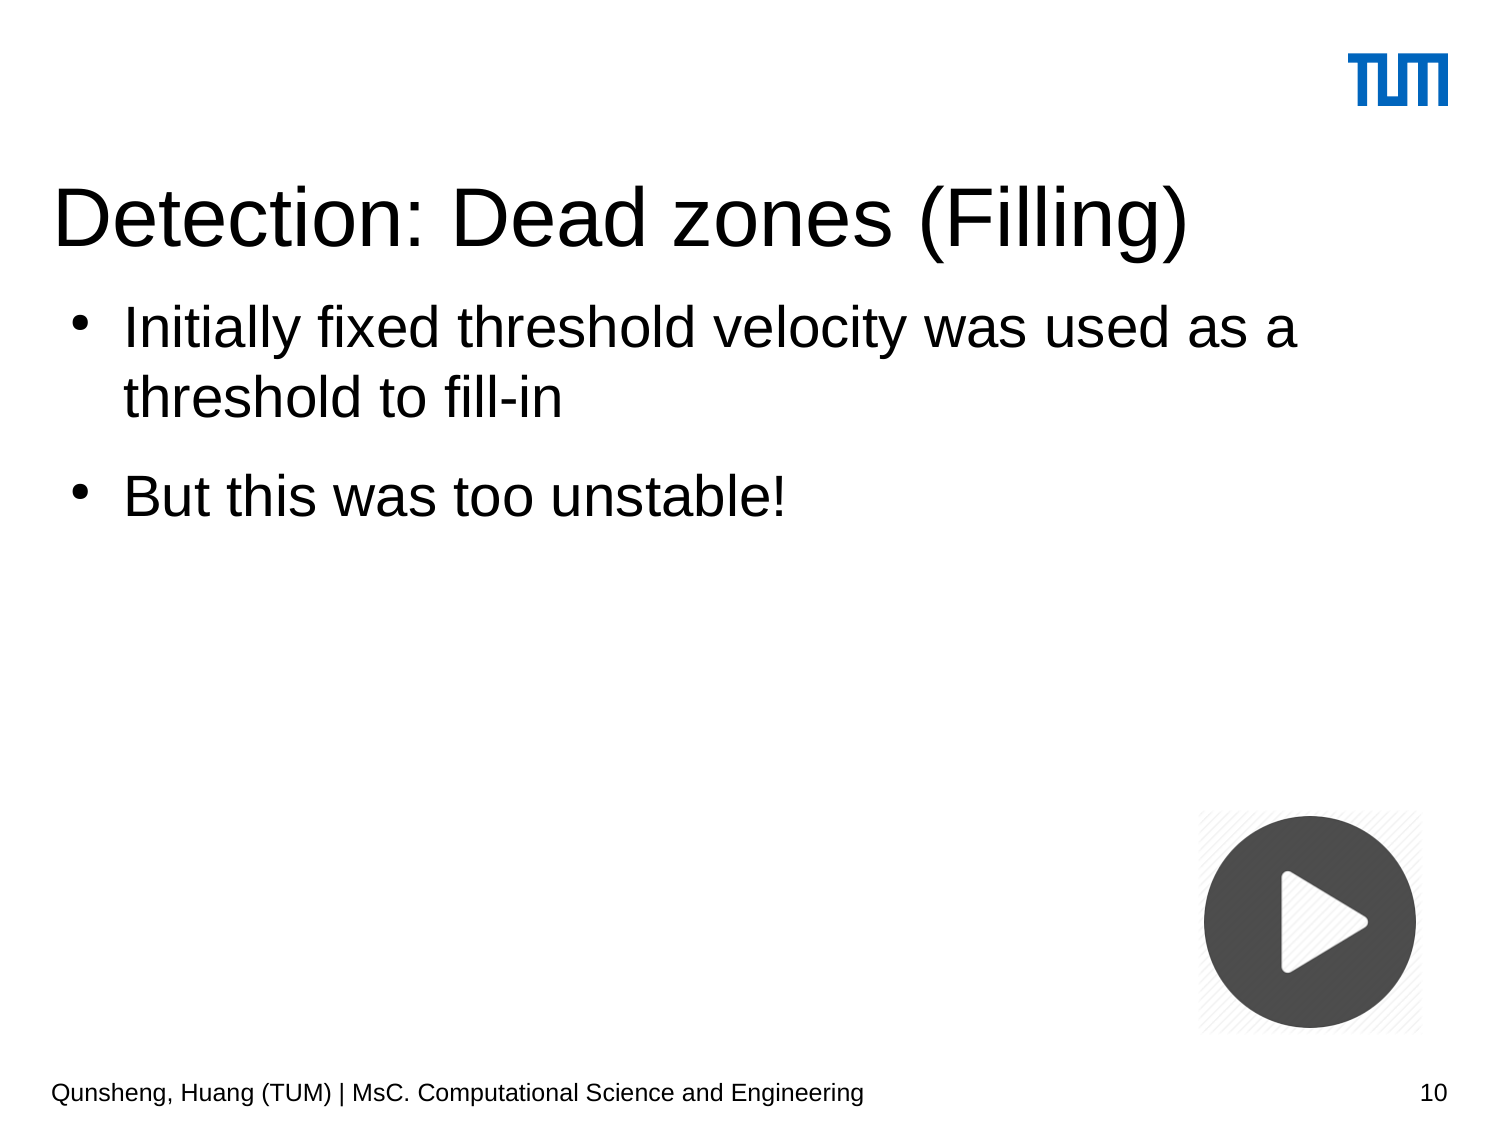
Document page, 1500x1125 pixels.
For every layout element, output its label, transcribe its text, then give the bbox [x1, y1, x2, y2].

title Detection: Dead zones (Filling) [52, 163, 1449, 231]
slide_number <number> [1111, 1061, 1448, 1122]
picture [1197, 809, 1423, 1035]
list Initially fixed threshold velocity was used as a threshold to fill-in But this was too unstable! [52, 289, 1449, 1060]
